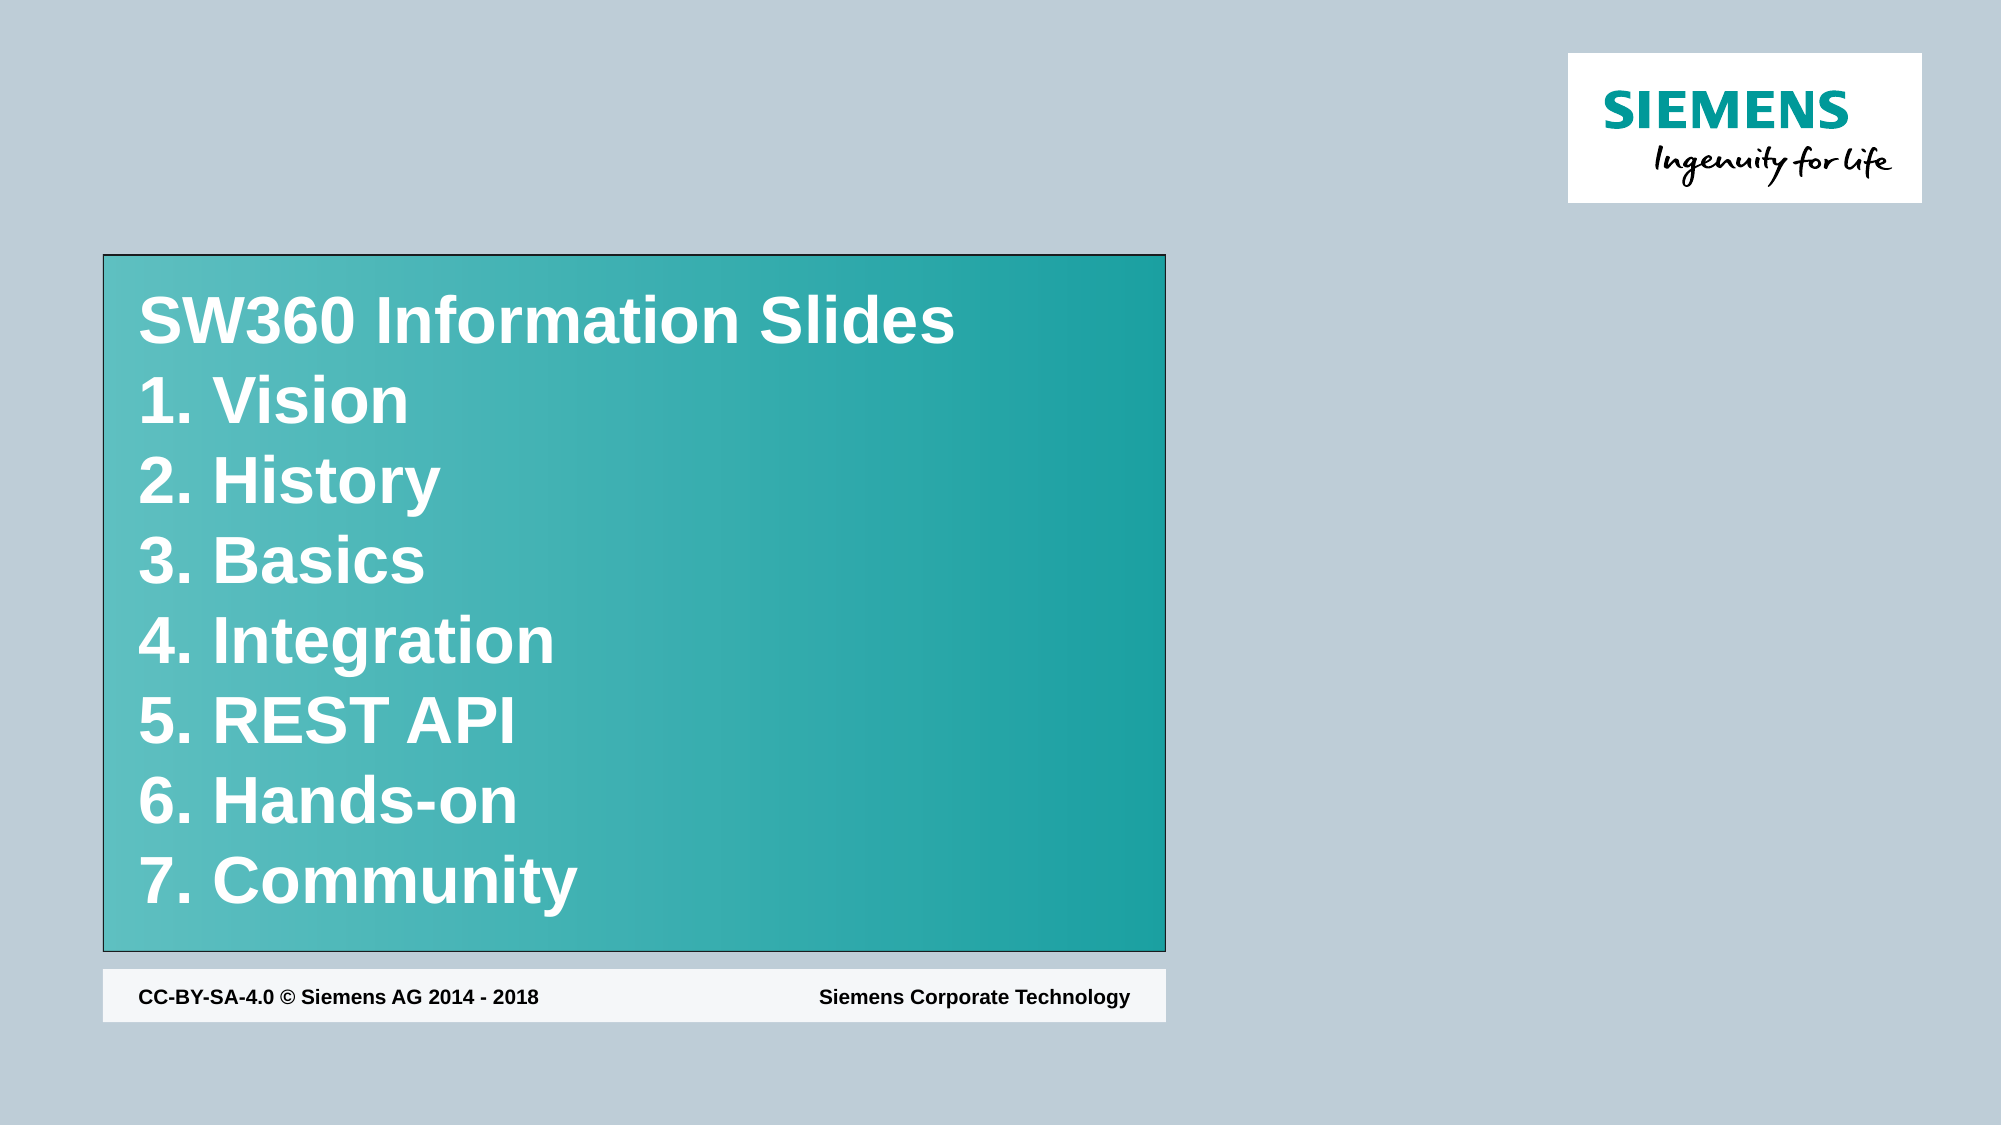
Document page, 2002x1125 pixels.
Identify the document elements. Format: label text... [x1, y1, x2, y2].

list CC-BY-SA-4.0 © Siemens AG 2014 - 2018 [102, 969, 737, 1023]
title SW360 Information Slides 1. Vision 2. History 3. Basics 4. Integration 5. REST API 6. Hands-on 7. Community [102, 254, 1166, 952]
list Siemens Corporate Technology [737, 969, 1166, 1023]
